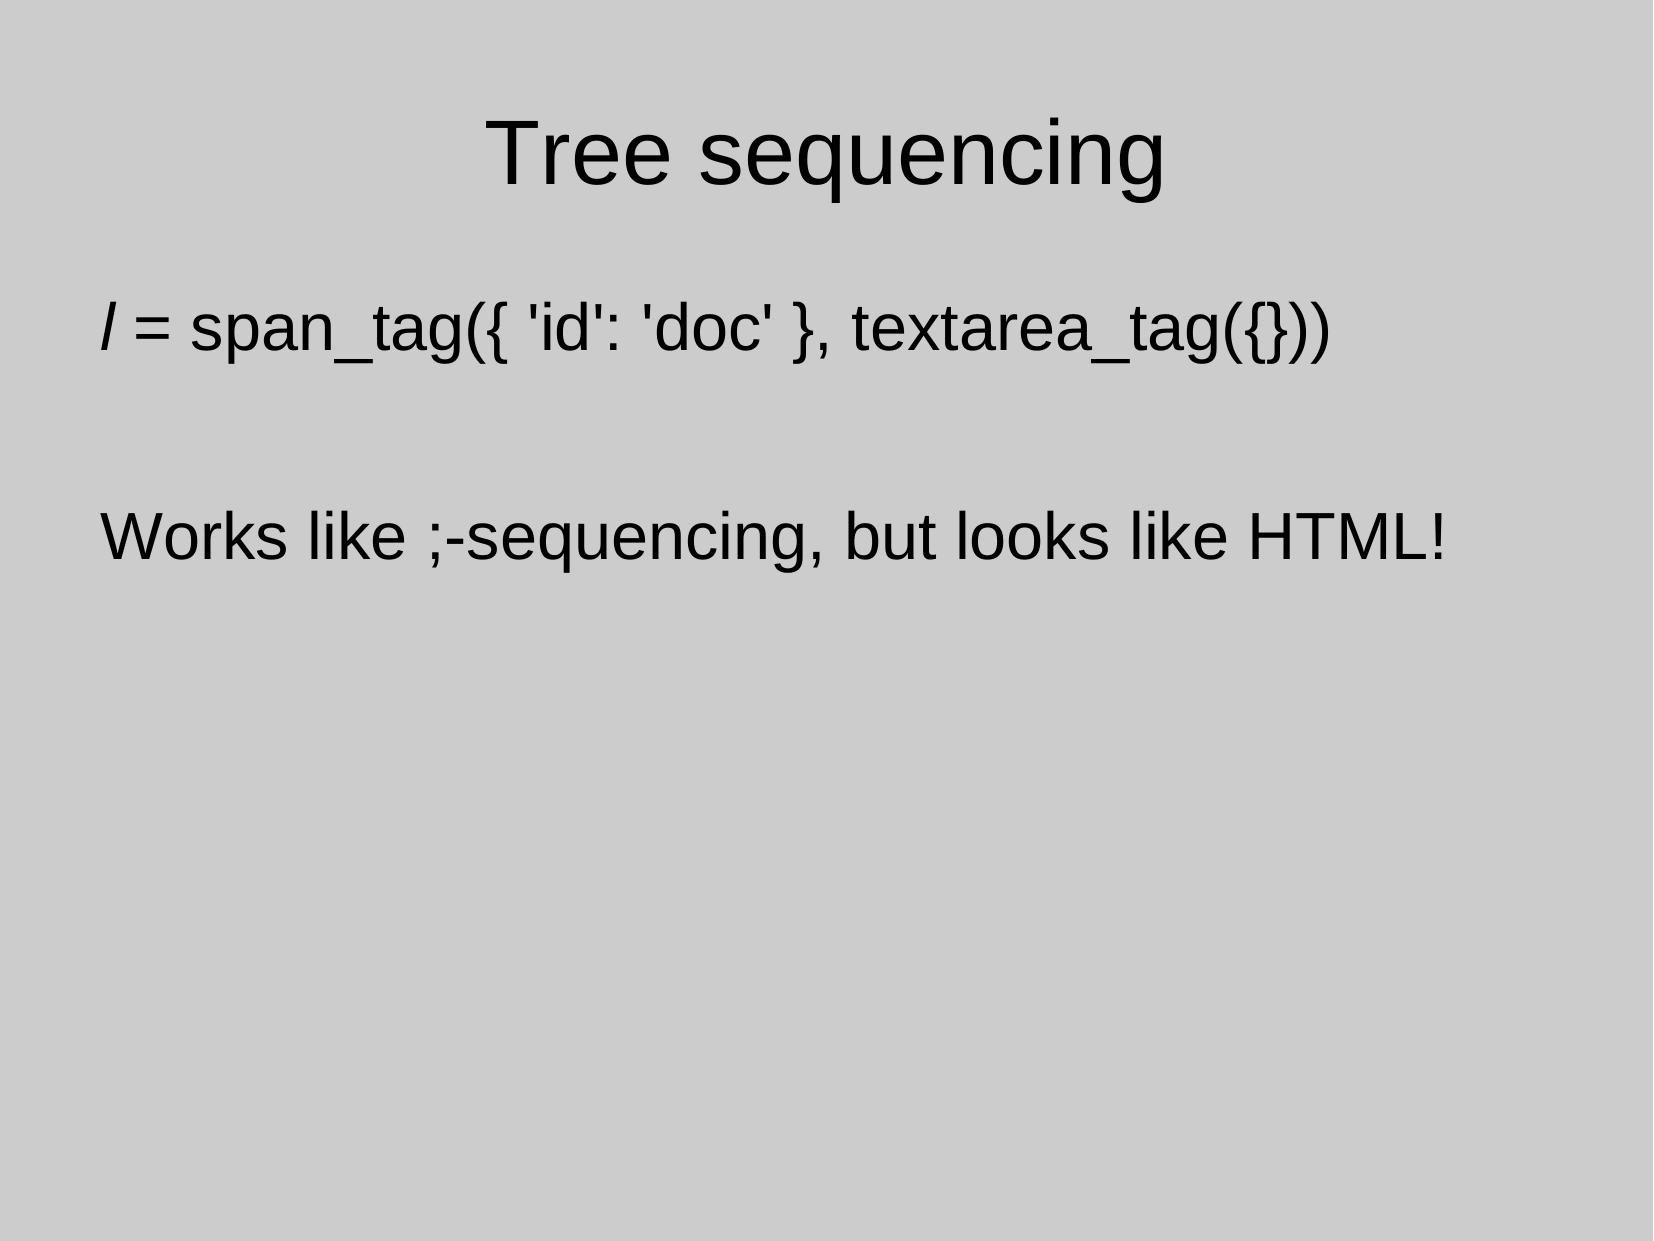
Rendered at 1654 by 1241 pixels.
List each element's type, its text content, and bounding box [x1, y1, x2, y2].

title Tree sequencing [82, 49, 1571, 257]
list l = span_tag({ 'id': 'doc' }, textarea_tag({})) Works like ;-sequencing, but looks like HTML! [82, 290, 1571, 1109]
